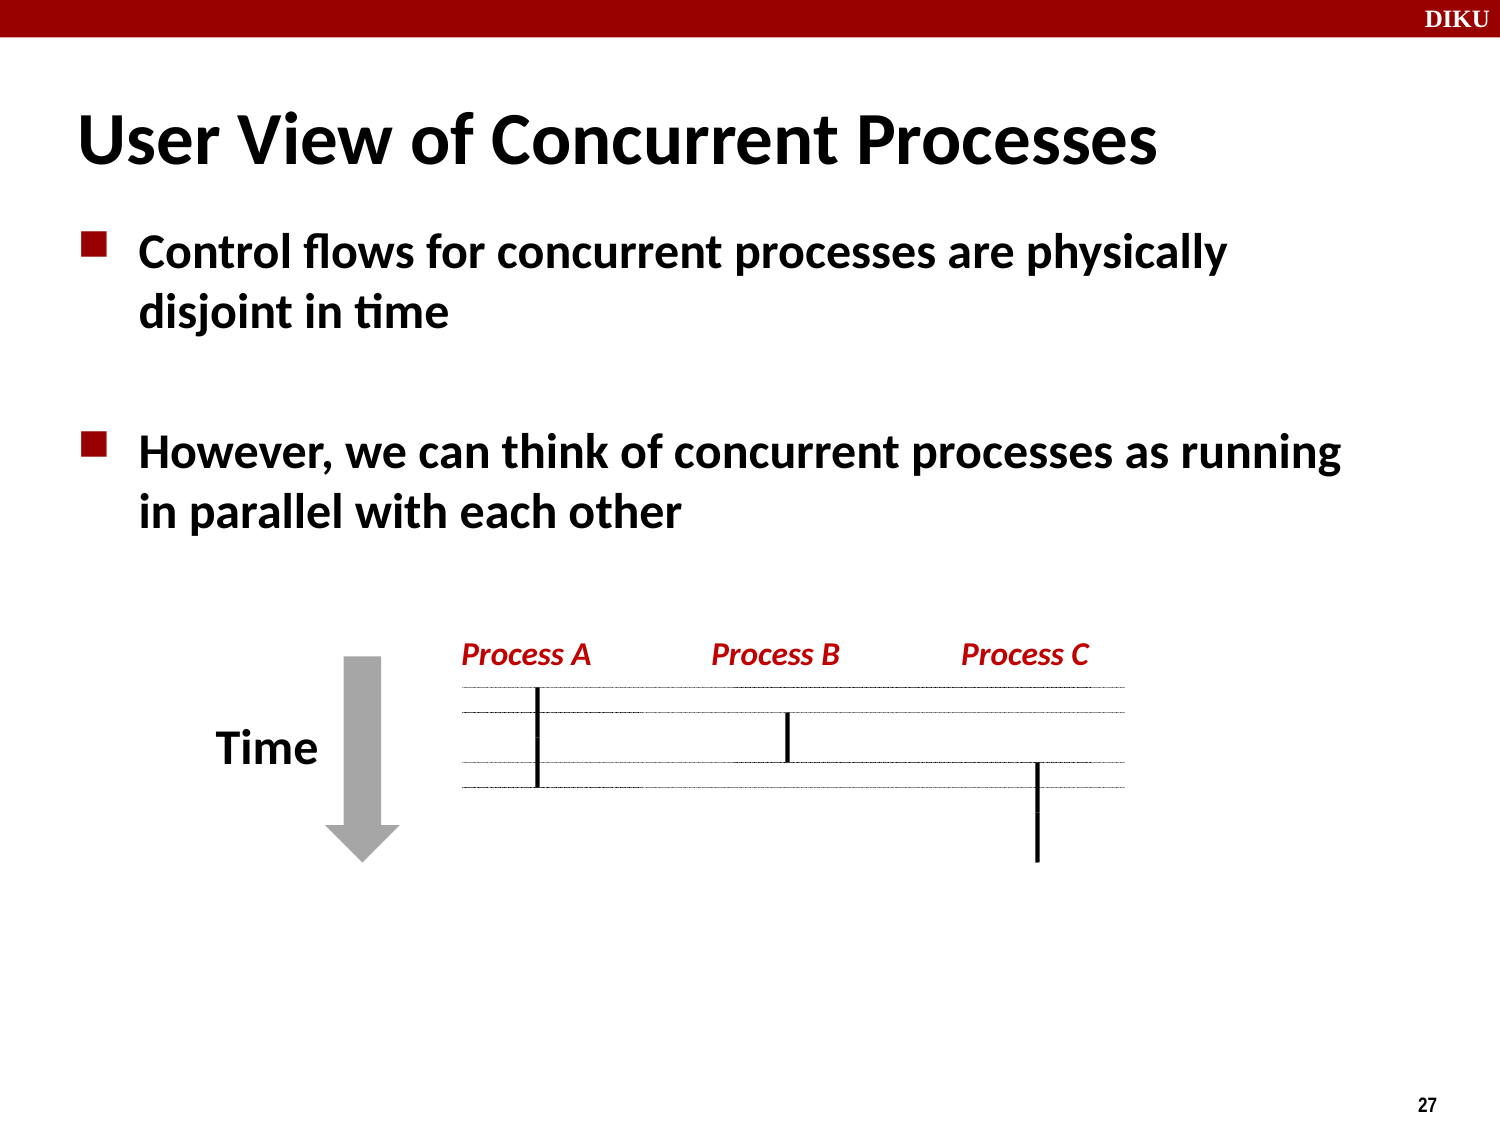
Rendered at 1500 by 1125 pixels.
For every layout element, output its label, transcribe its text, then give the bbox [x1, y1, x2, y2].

title User View of Concurrent Processes [62, 87, 1450, 182]
text_box Process A [446, 624, 607, 680]
text_box Process C [946, 624, 1104, 680]
text_box Time [200, 707, 334, 783]
list Control flows for concurrent processes are physically disjoint in time However, we can think of concurrent processes as running in parallel with each other [67, 210, 1363, 538]
text_box [324, 656, 400, 863]
text_box Process B [696, 624, 855, 680]
